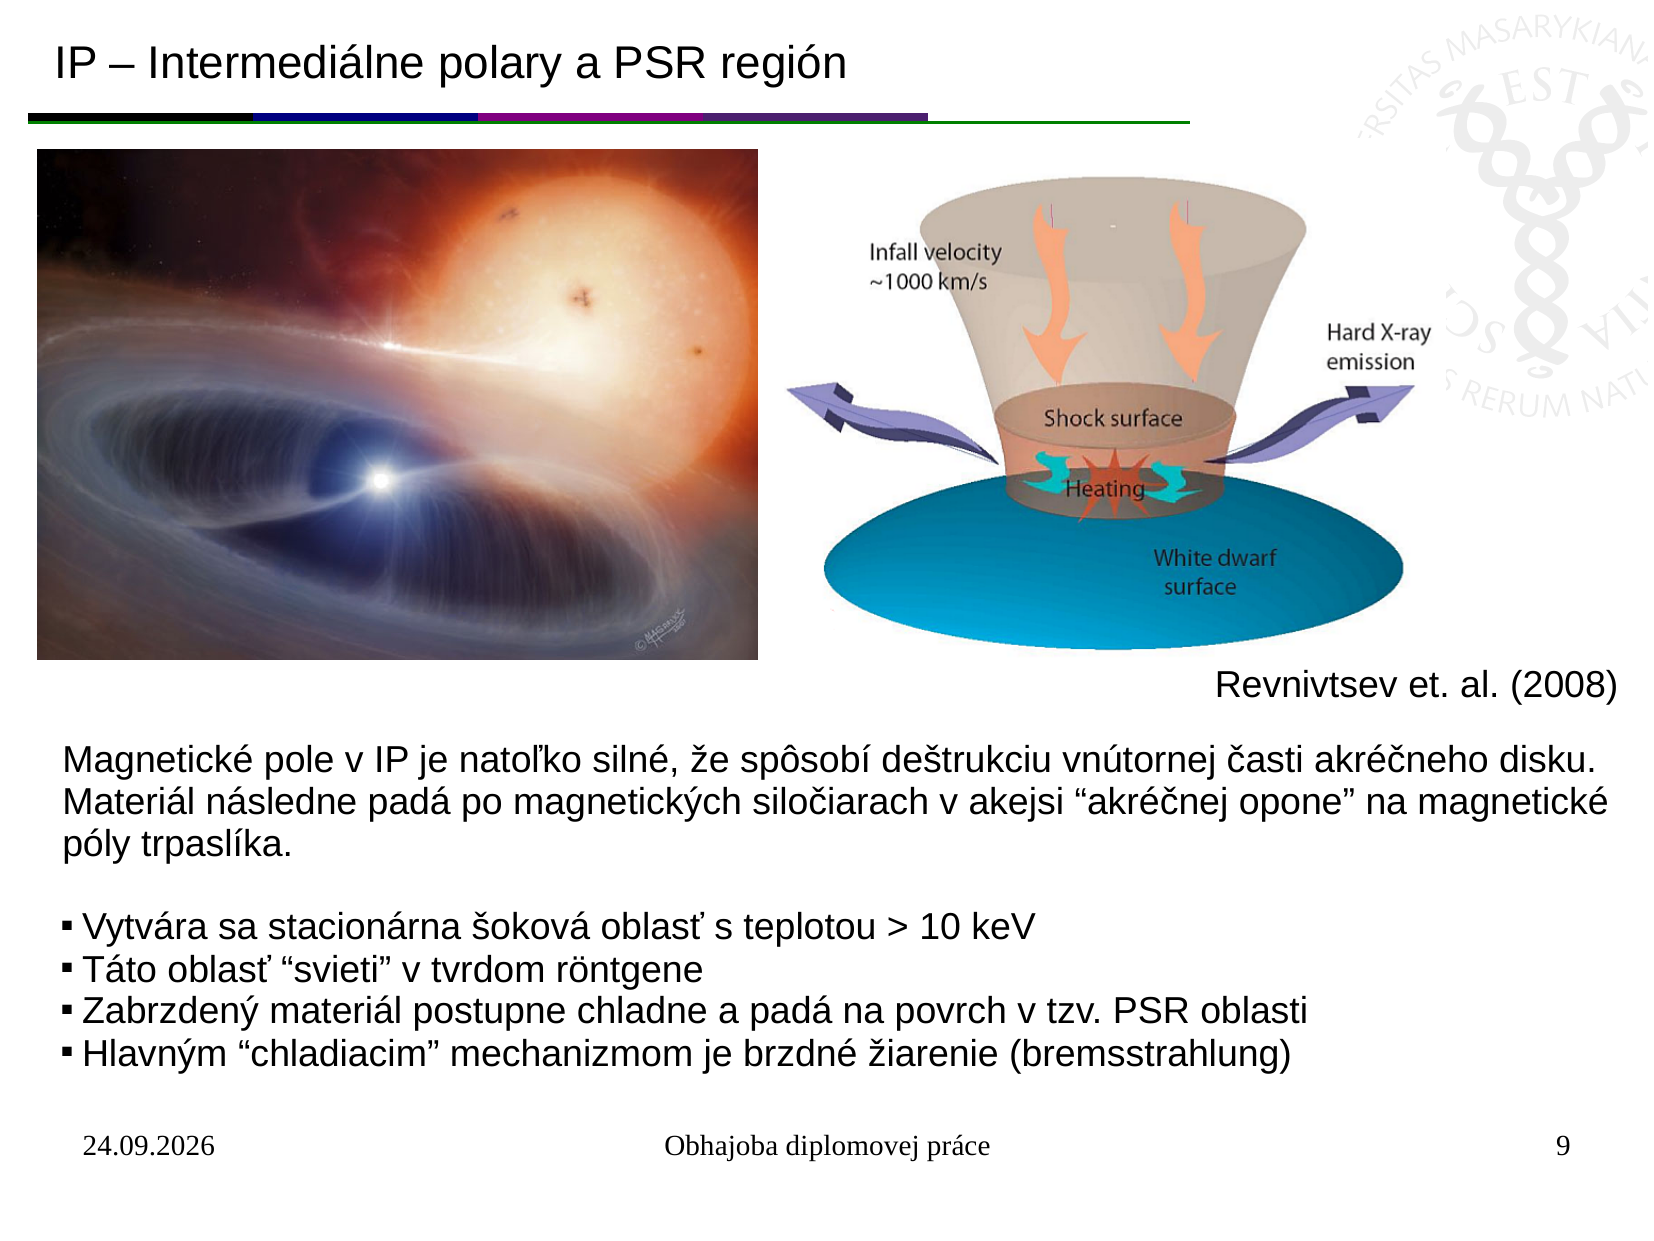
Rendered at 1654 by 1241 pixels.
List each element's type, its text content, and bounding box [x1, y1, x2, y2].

picture [37, 149, 758, 660]
picture [775, 0, 1648, 664]
text_box Revnivtsev et. al. (2008) [1200, 655, 1634, 713]
text_box Magnetické pole v IP je natoľko silné, že spôsobí deštrukciu vnútornej časti akréčneho disku. Materiál následne padá po magnetických siločiarach v akejsi “akréčnej opone” na magnetické póly trpaslíka. Vytvára sa stacionárna šoková oblasť s teplotou > 10 keV Táto oblasť “svieti” v tvrdom röntgene Zabrzdený materiál postupne chladne a padá na povrch v tzv. PSR oblasti Hlavným “chladiacim” mechanizmom je brzdné žiarenie (bremsstrahlung) [47, 730, 1634, 1082]
text_box IP – Intermediálne polary a PSR región [39, 29, 890, 97]
